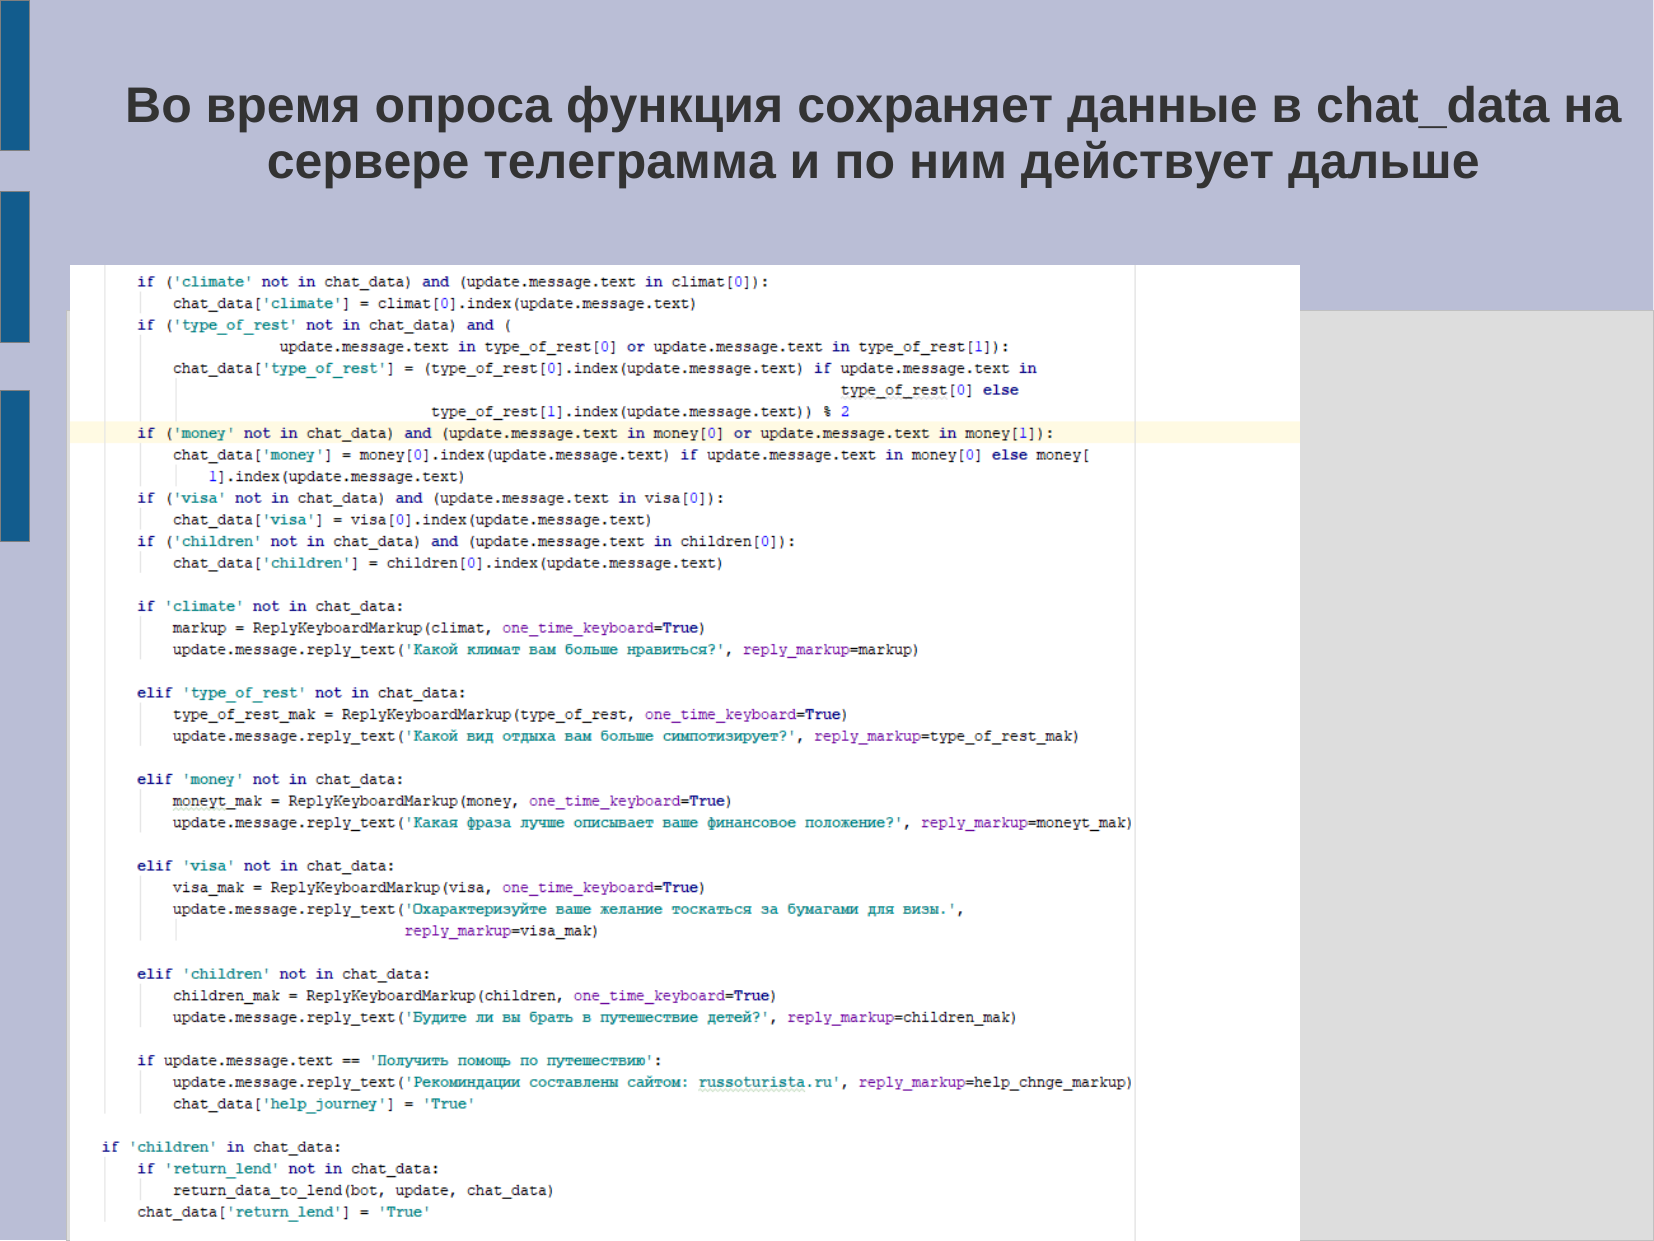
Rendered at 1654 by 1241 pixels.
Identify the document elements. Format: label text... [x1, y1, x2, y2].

title Во время опроса функция сохраняет данные в chat_data на сервере телеграмма и по ним действует дальше [123, 29, 1625, 237]
picture [70, 265, 1300, 1241]
